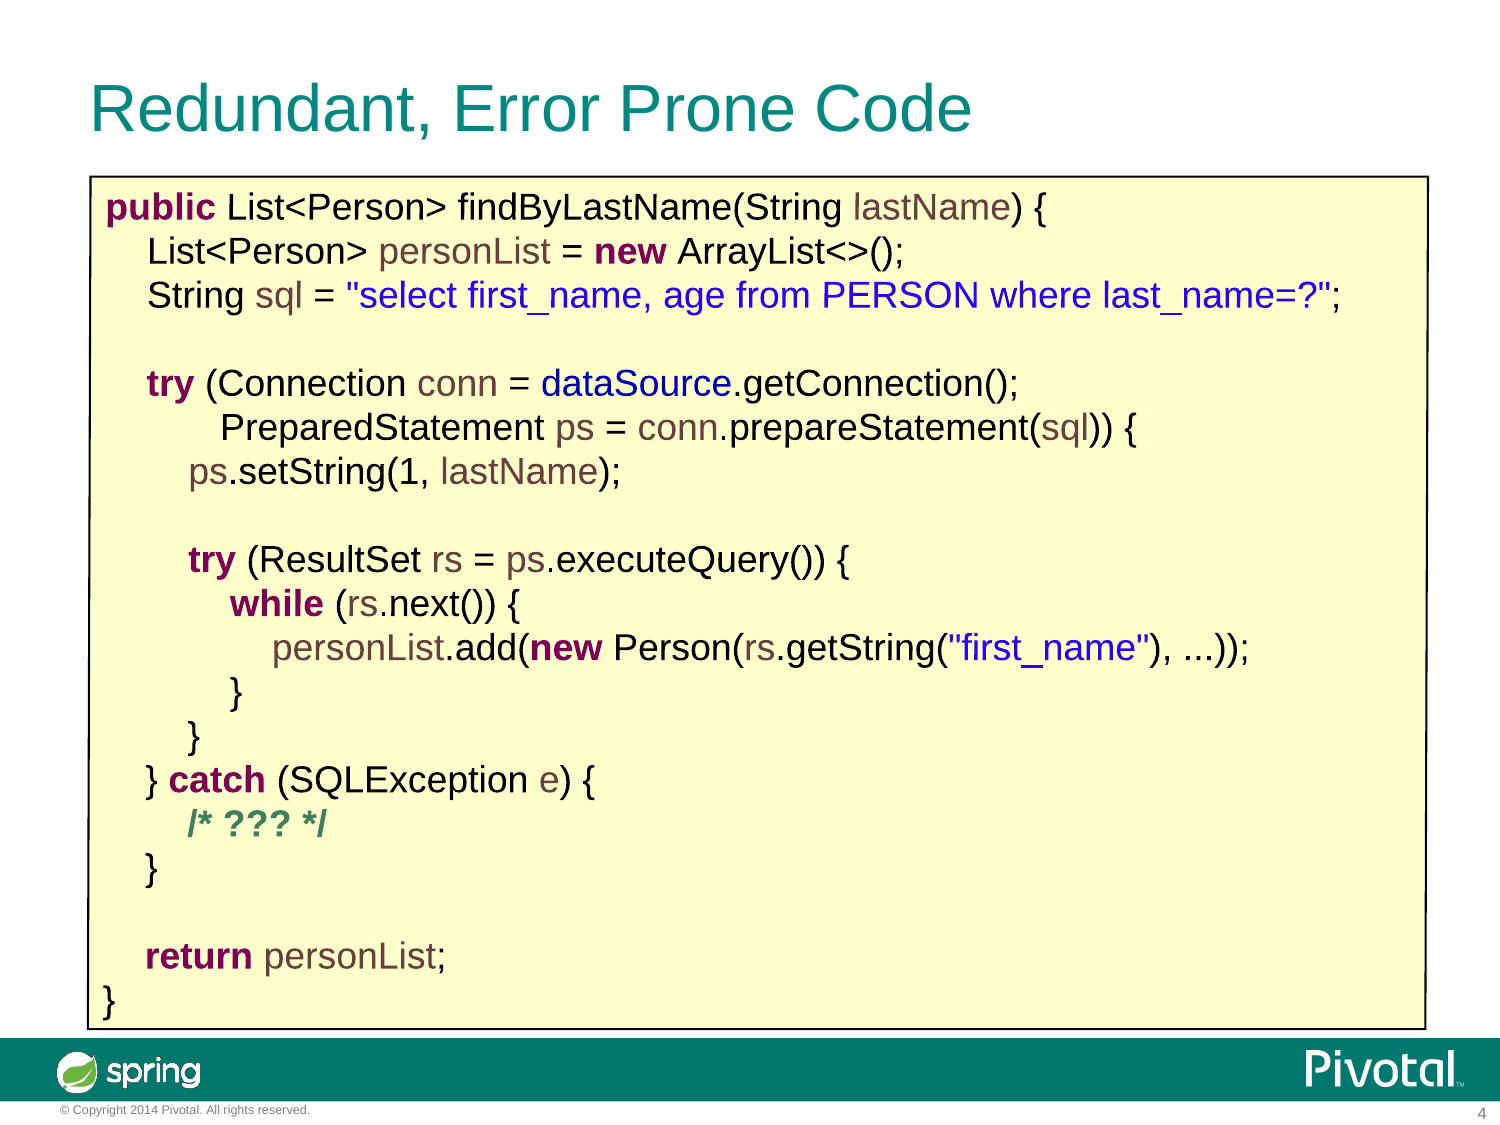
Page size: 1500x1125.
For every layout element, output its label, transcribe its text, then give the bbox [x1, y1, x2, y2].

picture [32, 1041, 210, 1103]
title Redundant, Error Prone Code [75, 57, 1426, 153]
picture [1306, 1050, 1464, 1087]
text_box public List<Person> findByLastName(String lastName) { List<Person> personList = new ArrayList<>(); String sql = "select first_name, age from PERSON where last_name=?"; try (Connection conn = dataSource.getConnection(); PreparedStatement ps = conn.prepareStatement(sql)) { ps.setString(1, lastName); try (ResultSet rs = ps.executeQuery()) { while (rs.next()) { personList.add(new Person(rs.getString("first_name"), ...)); } } } catch (SQLException e) { /* ??? */ } return personList; } [87, 176, 1429, 1030]
